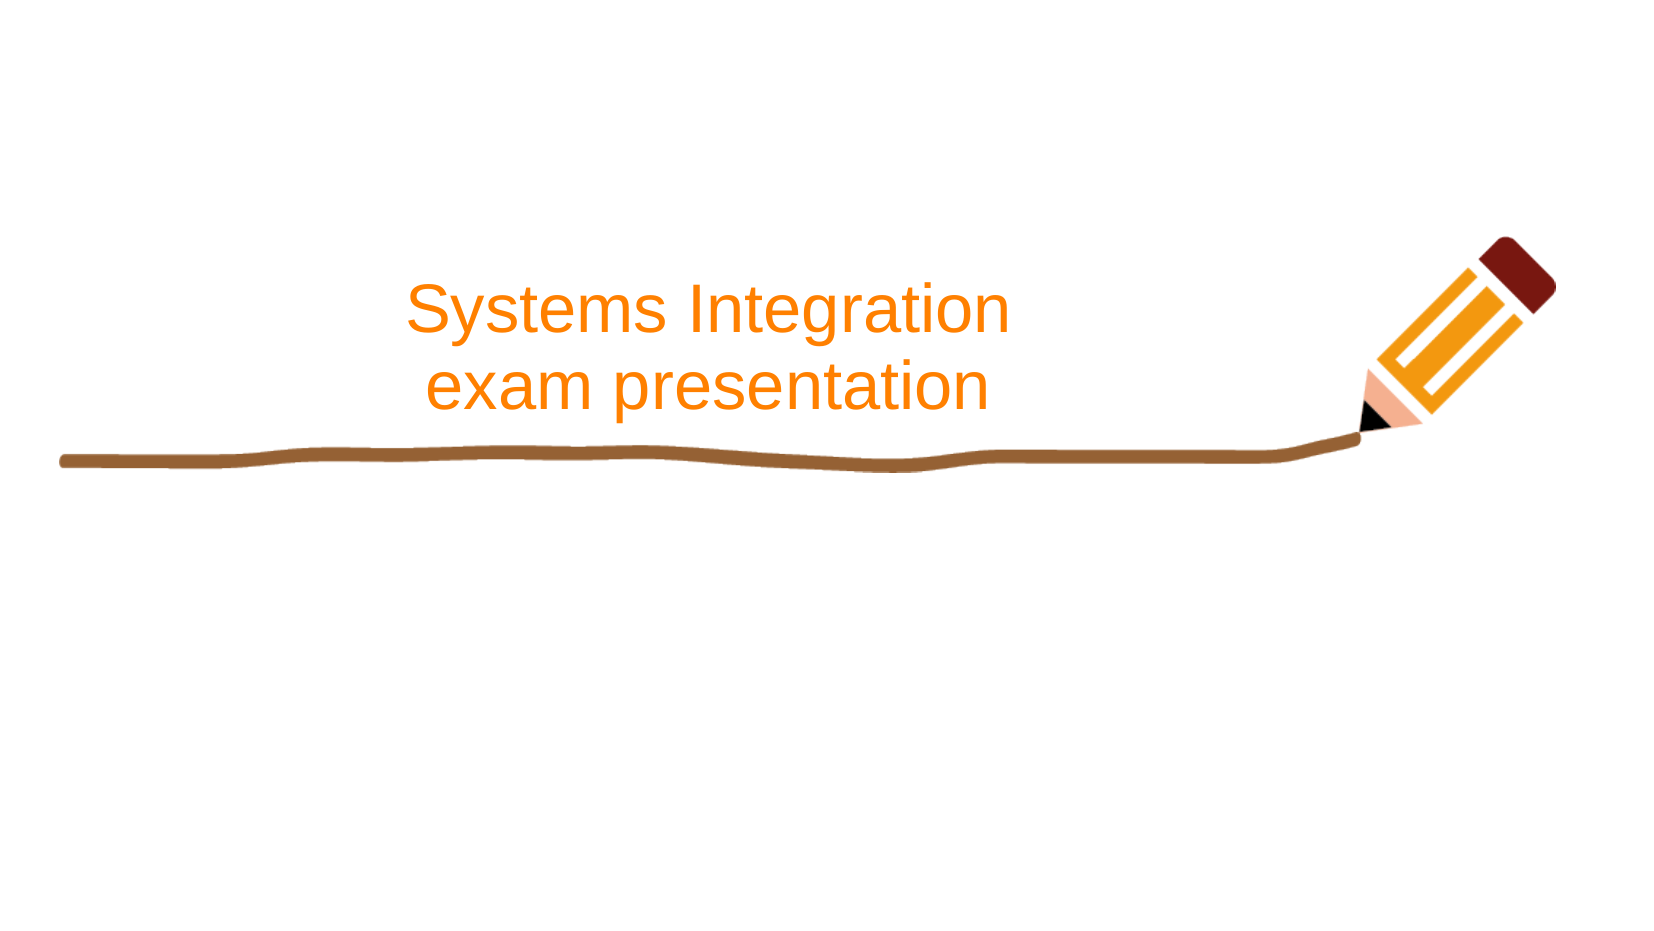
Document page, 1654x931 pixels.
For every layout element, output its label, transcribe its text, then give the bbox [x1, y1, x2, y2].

title Systems Integration exam presentation [88, 265, 1329, 429]
picture [59, 236, 1556, 473]
